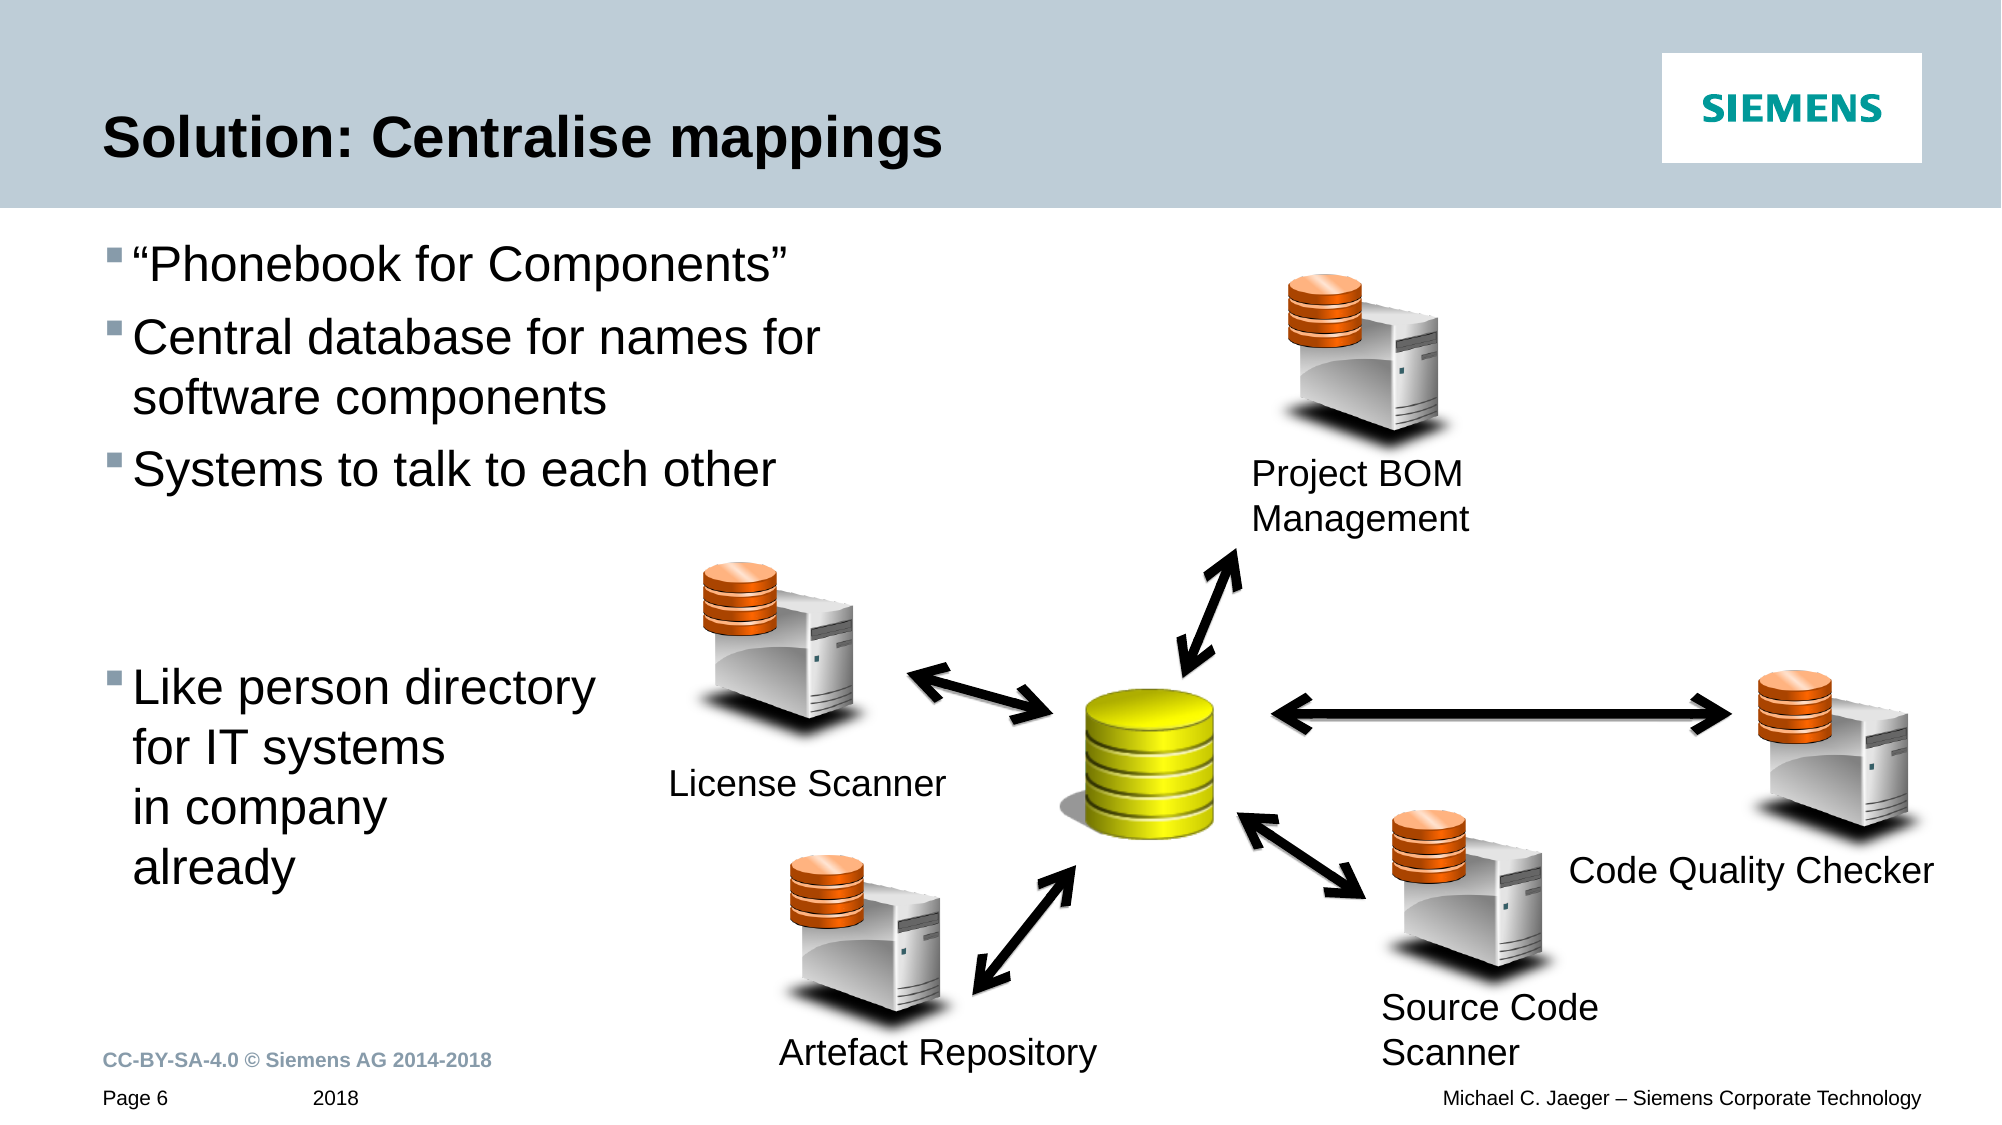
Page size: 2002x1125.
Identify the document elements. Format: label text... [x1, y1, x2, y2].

list “Phonebook for Components” Central database for names for software components Systems to talk to each other Like person directory for IT systems in company already [102, 231, 1922, 901]
text_box License Scanner [653, 751, 1020, 812]
picture [1262, 251, 1471, 442]
picture [1366, 786, 1575, 975]
picture [764, 831, 973, 1020]
picture [1054, 673, 1237, 856]
text_box Project BOM Management [1236, 442, 1686, 547]
title Solution: Centralise mappings [0, 0, 2001, 208]
text_box Code Quality Checker [1553, 838, 1980, 899]
text_box Artefact Repository [764, 1020, 1131, 1081]
picture [677, 539, 886, 748]
text_box Source Code Scanner [1366, 975, 1733, 1081]
picture [1732, 647, 1941, 838]
